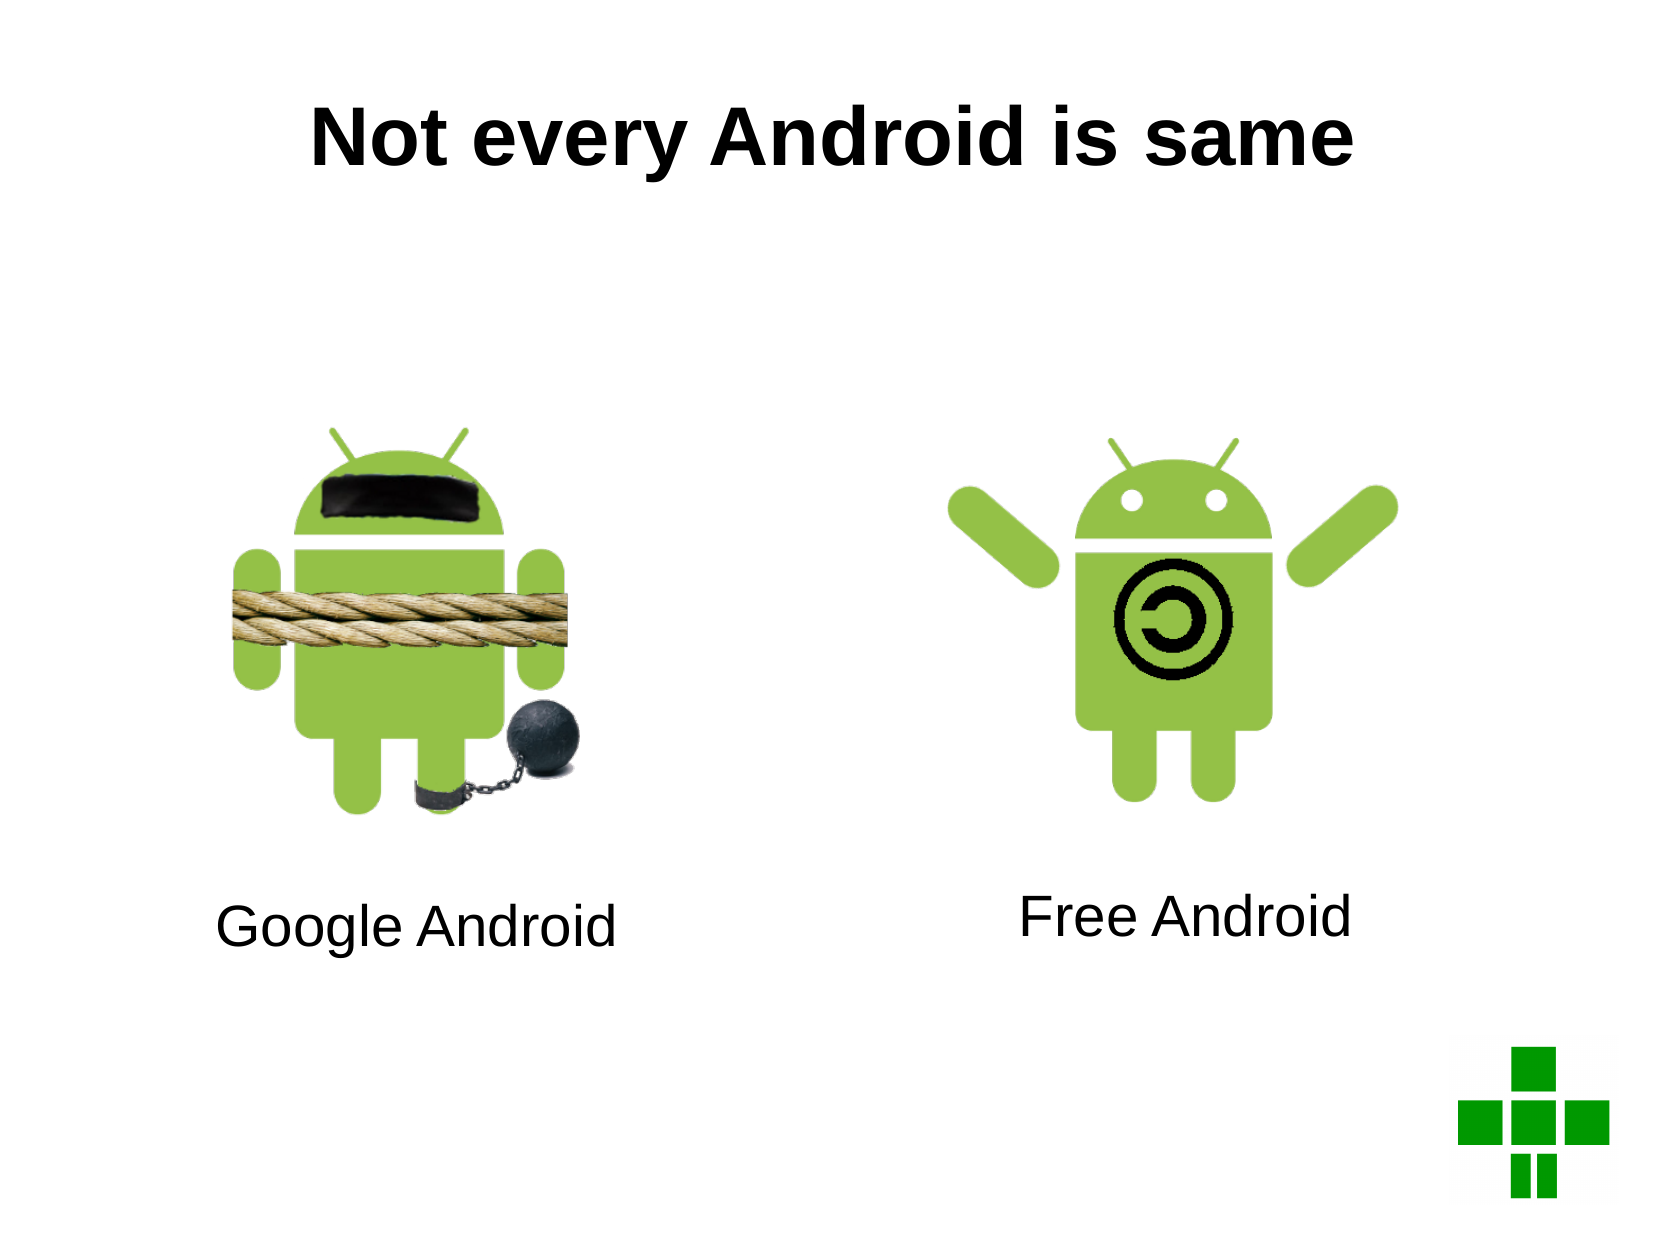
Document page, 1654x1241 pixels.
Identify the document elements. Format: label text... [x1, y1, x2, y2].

text_box Not every Android is same [295, 82, 1430, 272]
picture [1449, 1035, 1619, 1205]
picture [909, 382, 1438, 858]
picture [118, 283, 680, 957]
text_box Free Android [1003, 876, 1583, 957]
text_box Google Android [200, 885, 686, 966]
